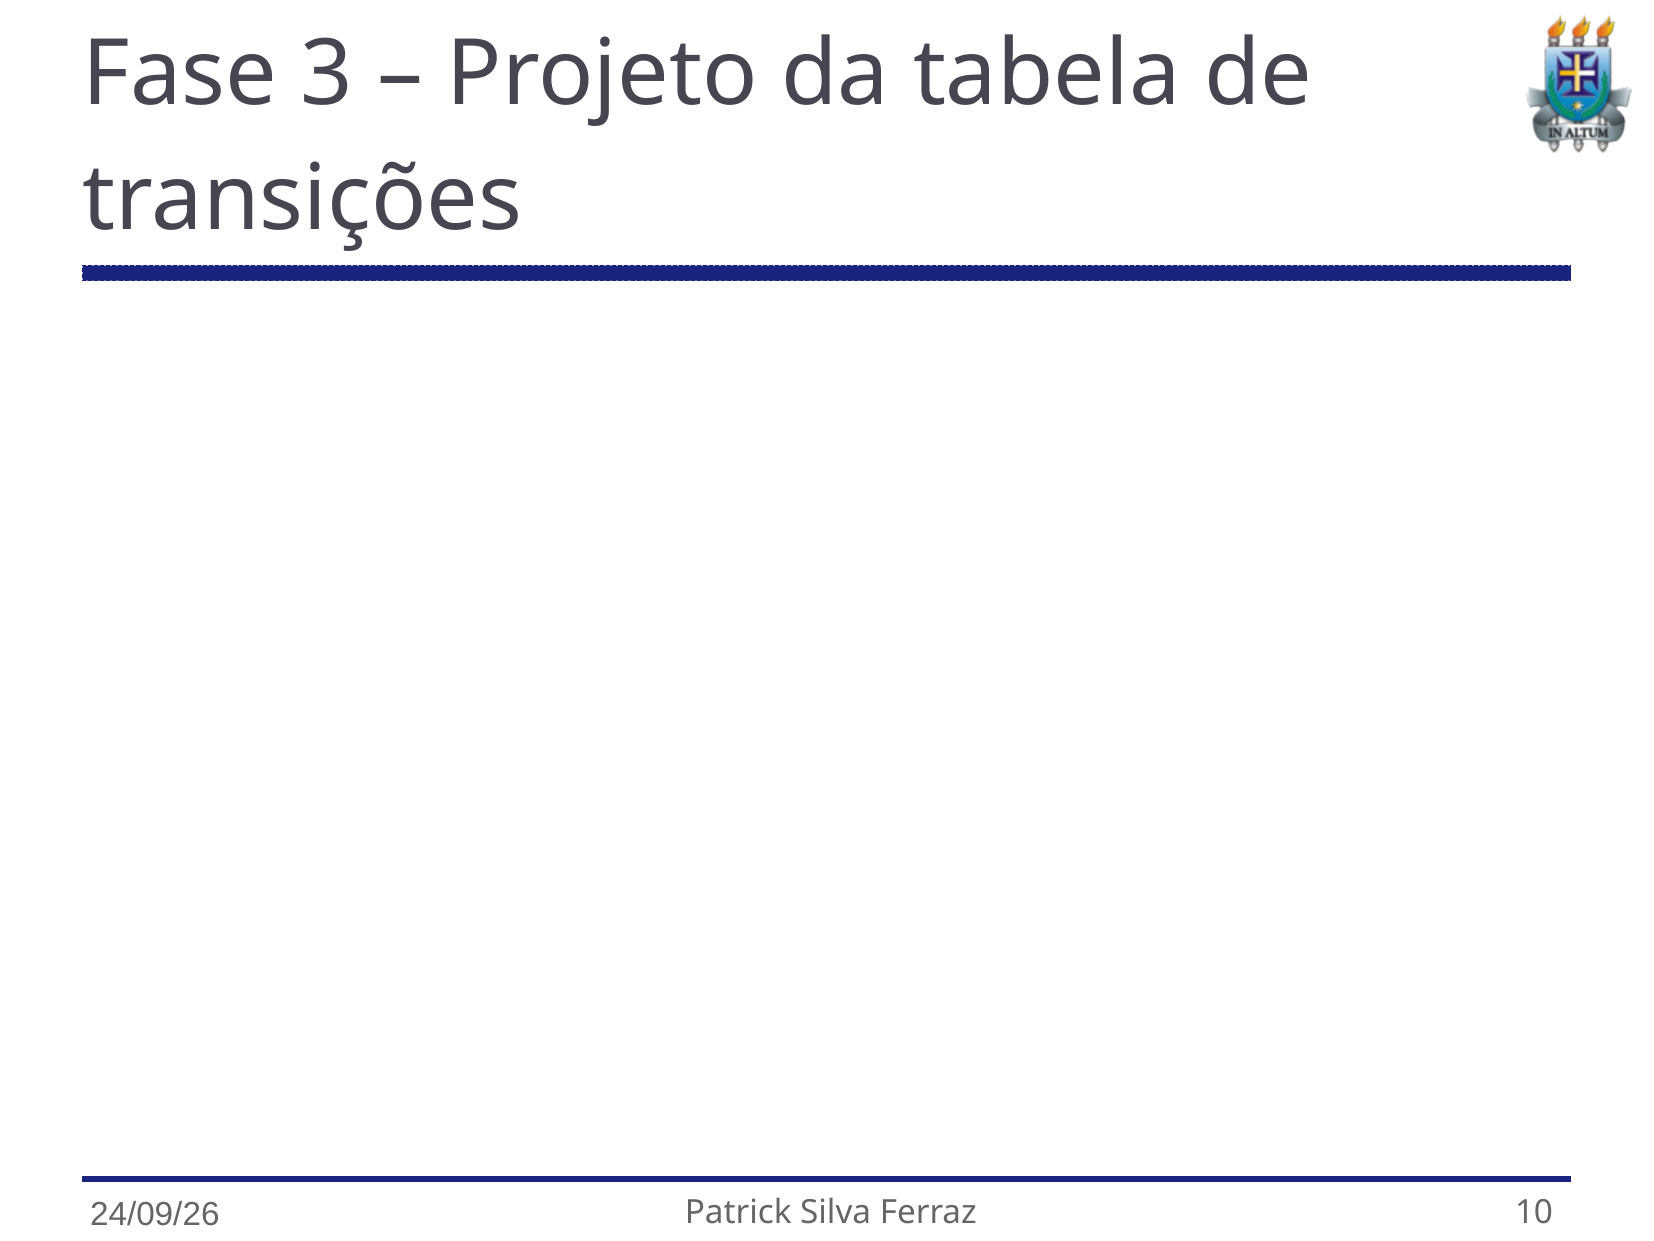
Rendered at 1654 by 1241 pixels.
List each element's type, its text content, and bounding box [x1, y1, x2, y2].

title Fase 3 – Projeto da tabela de transições [82, 11, 1571, 257]
picture [1571, 15, 1632, 153]
